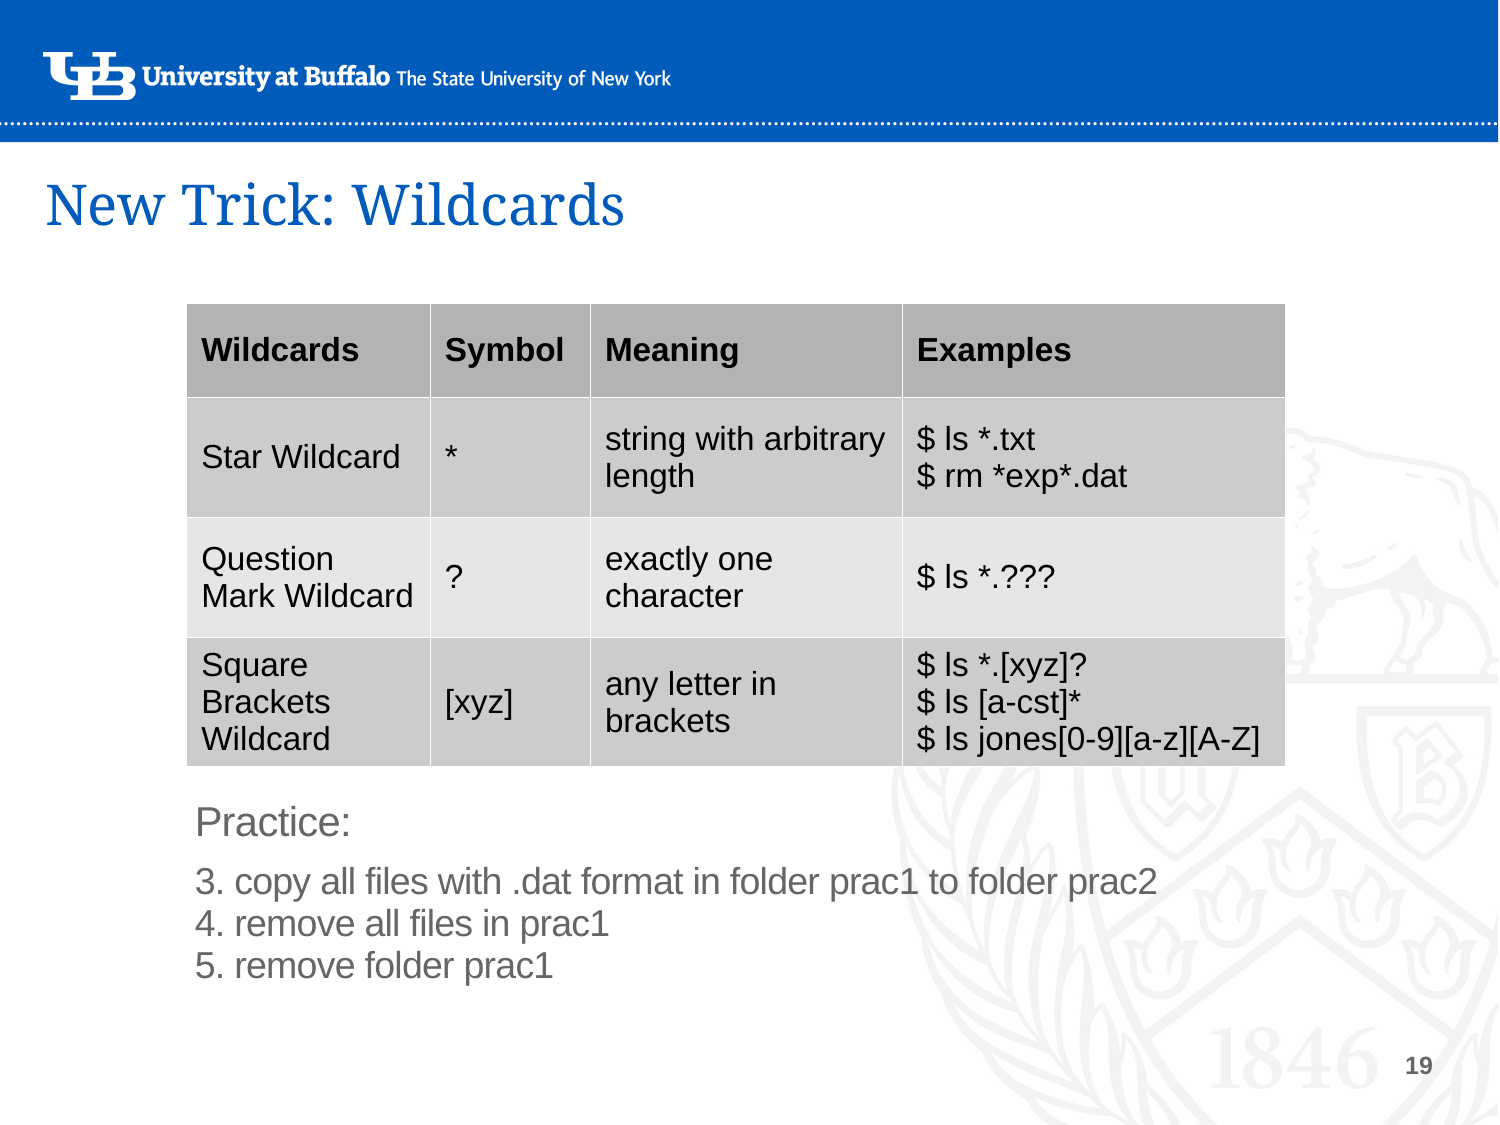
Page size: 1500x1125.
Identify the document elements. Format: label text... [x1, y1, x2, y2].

table_cell ? [431, 518, 590, 637]
table_cell any letter in brackets [591, 638, 902, 766]
text_box 3. copy all files with .dat format in folder prac1 to folder prac2 4. remove all files in prac1 5. remove folder prac1 [180, 853, 1261, 1017]
table_header Examples [903, 304, 1285, 397]
table_header Meaning [591, 304, 902, 397]
title New Trick: Wildcards [30, 165, 1387, 244]
table_cell * [431, 398, 590, 517]
table_cell [xyz] [431, 638, 590, 766]
table_cell exactly one character [591, 518, 902, 637]
table_header Symbol [431, 304, 590, 397]
table_cell $ ls *.??? [903, 518, 1285, 637]
table_cell Question Mark Wildcard [187, 518, 430, 637]
table_cell Square Brackets Wildcard [187, 638, 430, 766]
table_cell Star Wildcard [187, 398, 430, 517]
table_cell $ ls *.txt $ rm *exp*.dat [903, 398, 1285, 517]
table_header Wildcards [187, 304, 430, 397]
text_box Practice: [180, 791, 781, 853]
picture [0, 0, 1499, 1125]
table_cell string with arbitrary length [591, 398, 902, 517]
table_cell $ ls *.[xyz]? $ ls [a-cst]* $ ls jones[0-9][a-z][A-Z] [903, 638, 1285, 766]
